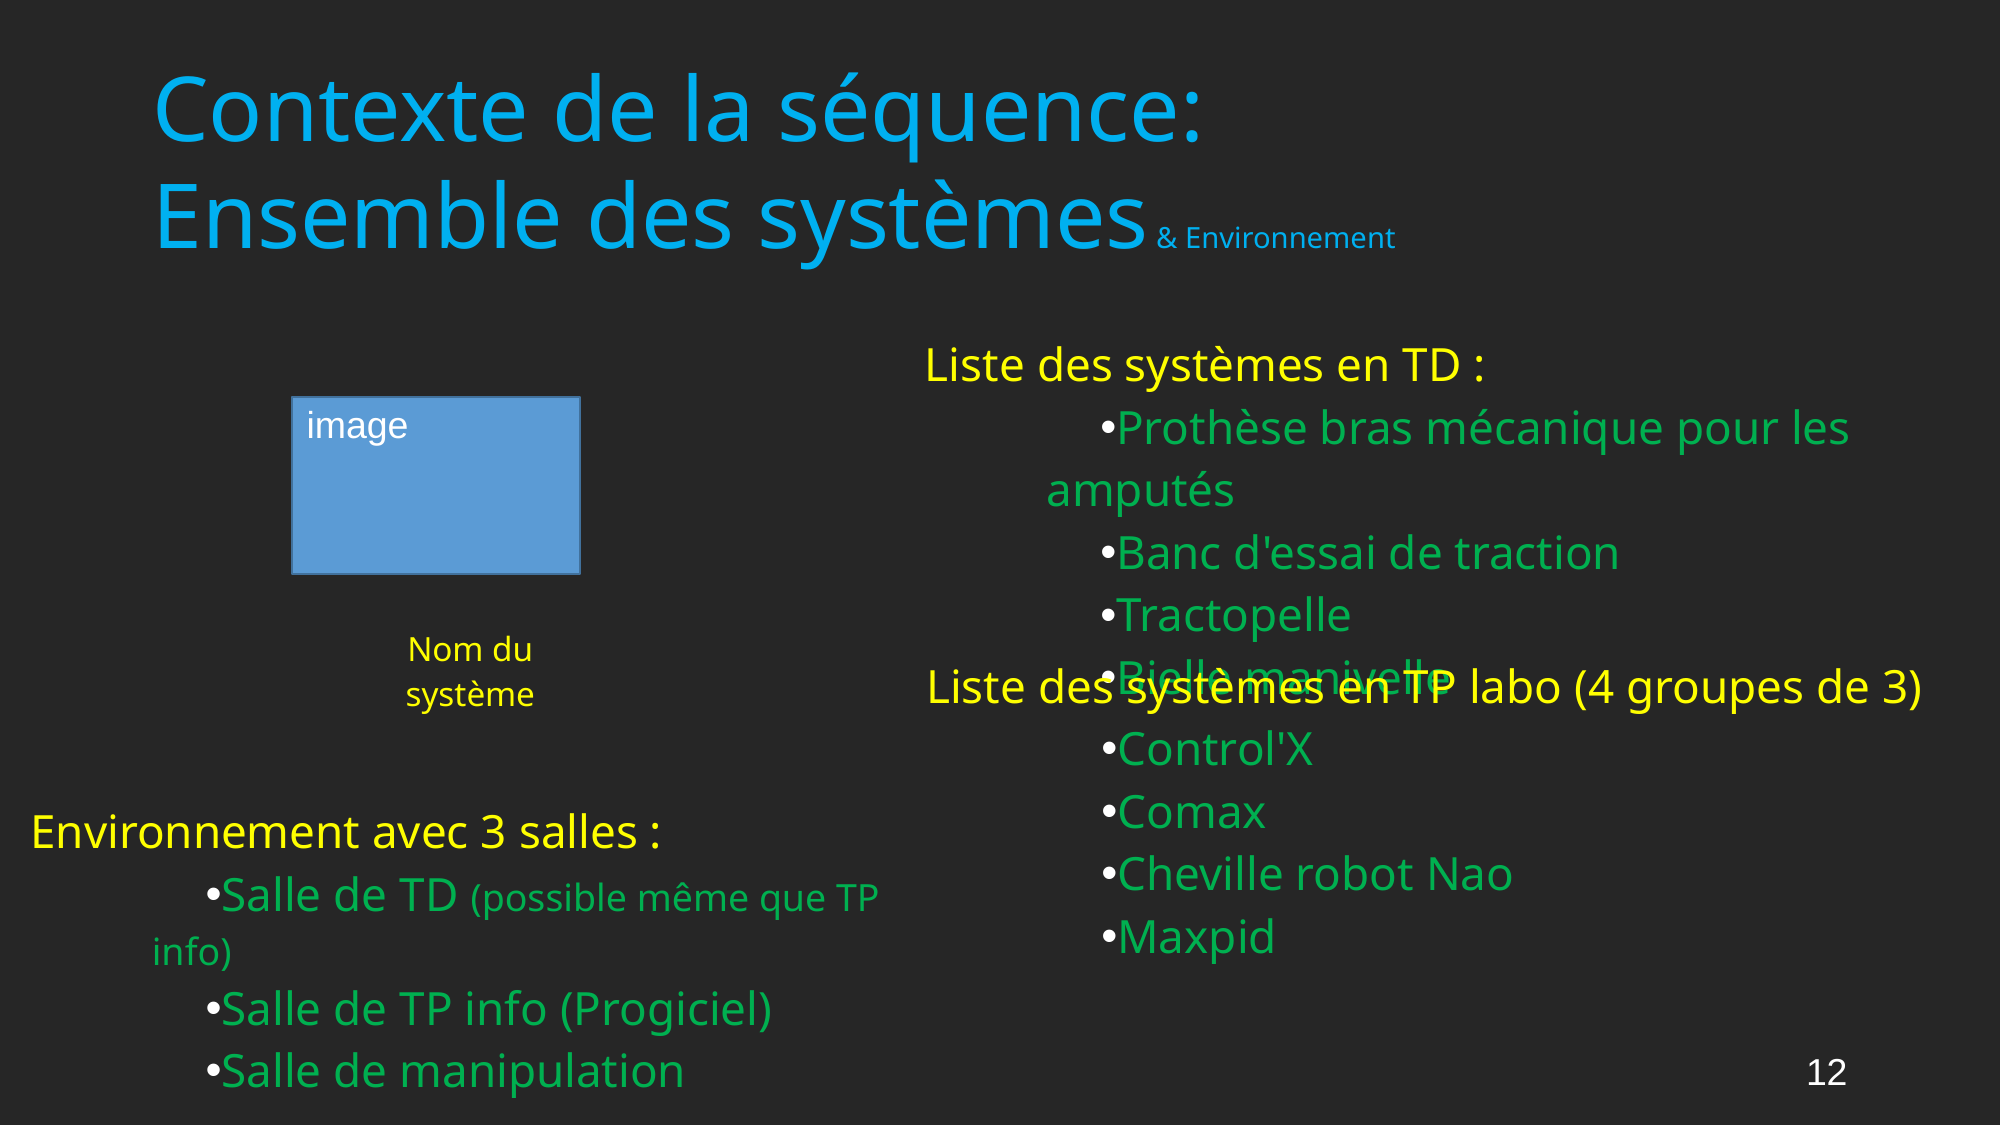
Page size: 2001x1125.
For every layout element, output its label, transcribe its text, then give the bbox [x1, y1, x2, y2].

text_box image [292, 397, 580, 574]
text_box Environnement avec 3 salles : Salle de TD (possible même que TP info) Salle de TP info (Progiciel) Salle de manipulation [15, 792, 941, 1028]
text_box Liste des systèmes en TD : Prothèse bras mécanique pour les amputés Banc d'essai de traction Tractopelle Bielle manivelle [910, 325, 2001, 616]
text_box Liste des systèmes en TP labo (4 groupes de 3) Control'X Comax Cheville robot Nao Maxpid [911, 646, 1962, 937]
title Contexte de la séquence: Ensemble des systèmes & Environnement [137, 59, 1863, 278]
text_box Nom du système [324, 618, 617, 674]
text_box [1412, 1042, 1863, 1103]
